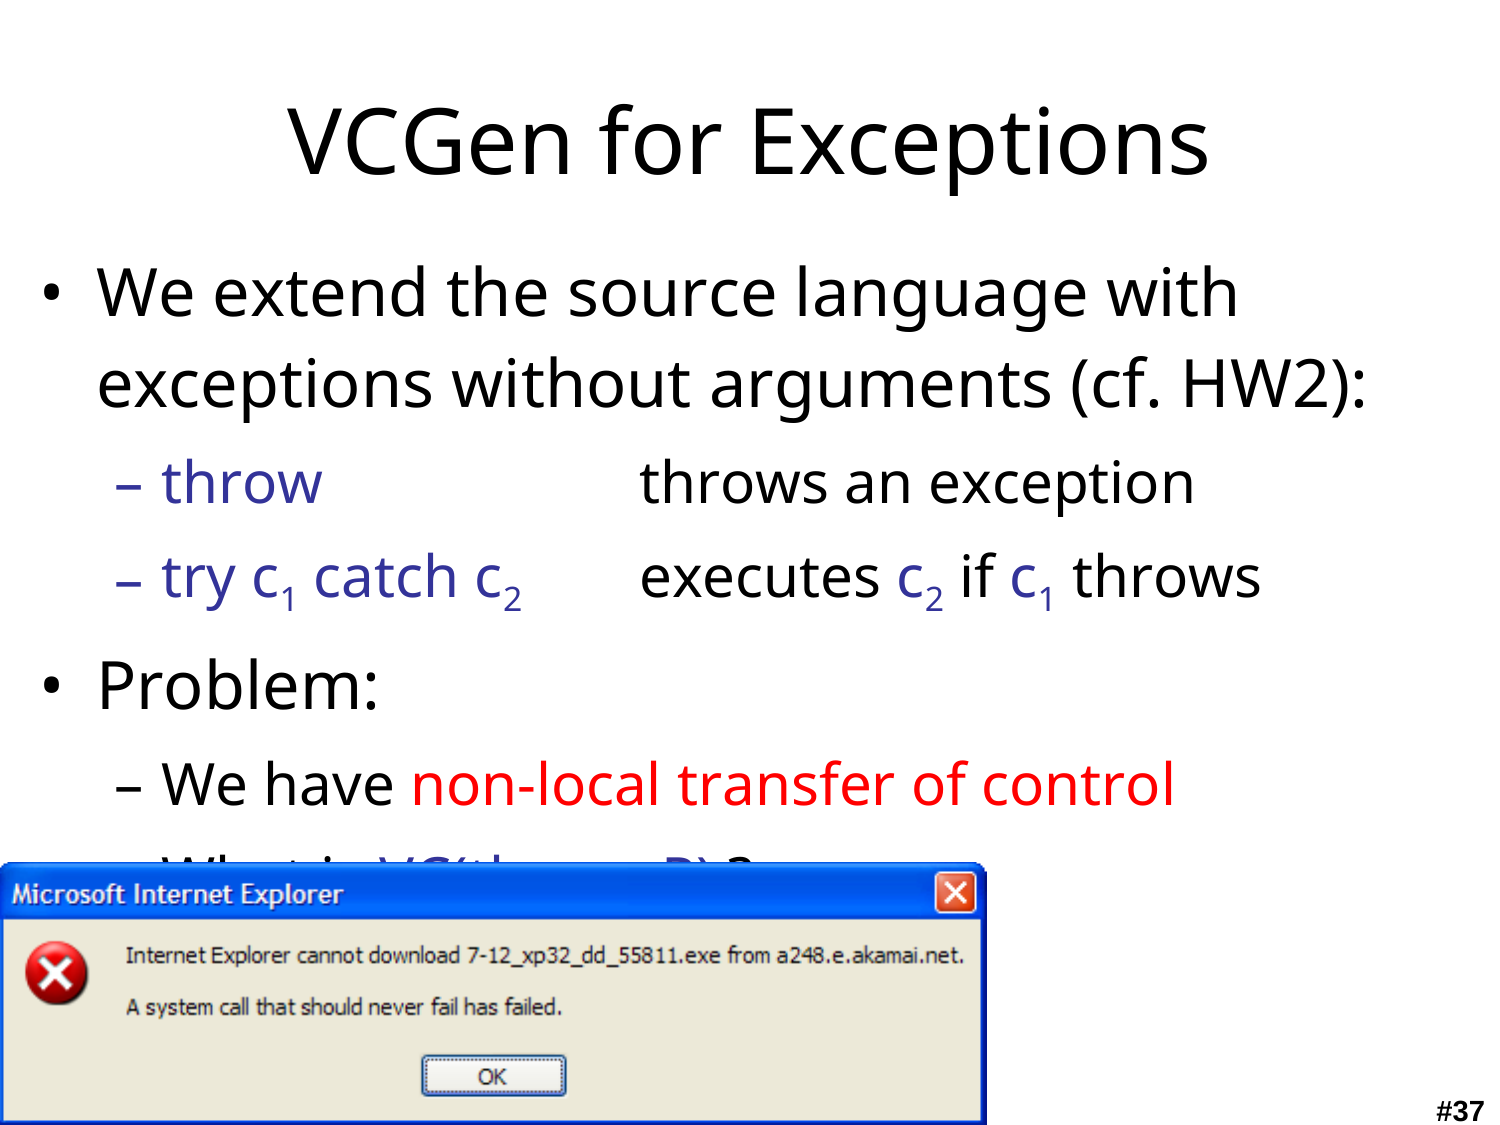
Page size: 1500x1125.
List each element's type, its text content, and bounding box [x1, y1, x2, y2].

picture [0, 862, 987, 1125]
list We extend the source language with exceptions without arguments (cf. HW2): throw throws an exception try c1 catch c2 executes c2 if c1 throws Problem: We have non-local transfer of control What is VC(throw, P) ? [24, 237, 1476, 1101]
title VCGen for Exceptions [24, 45, 1476, 233]
